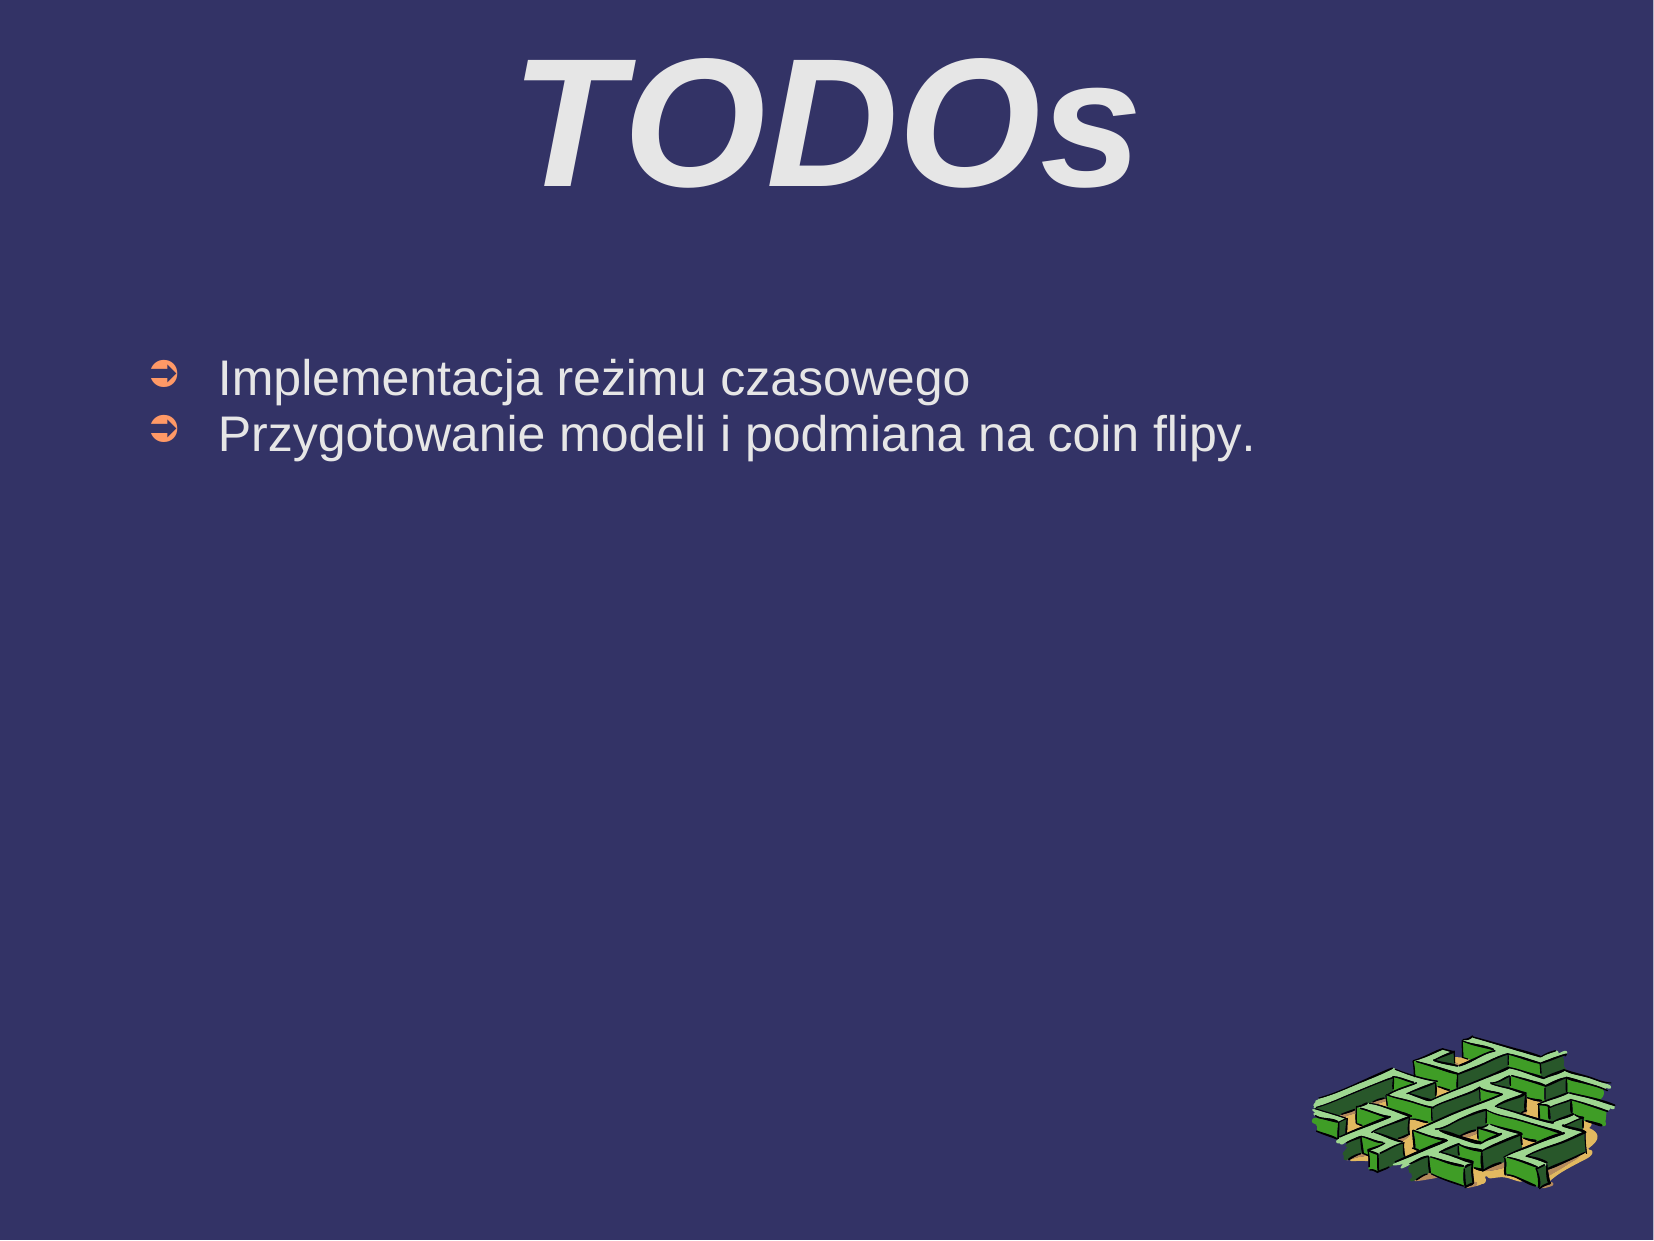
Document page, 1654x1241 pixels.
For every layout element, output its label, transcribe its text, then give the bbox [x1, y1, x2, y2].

list Implementacja reżimu czasowego Przygotowanie modeli i podmiana na coin flipy. [135, 350, 1517, 1132]
title TODOs [121, 19, 1534, 227]
